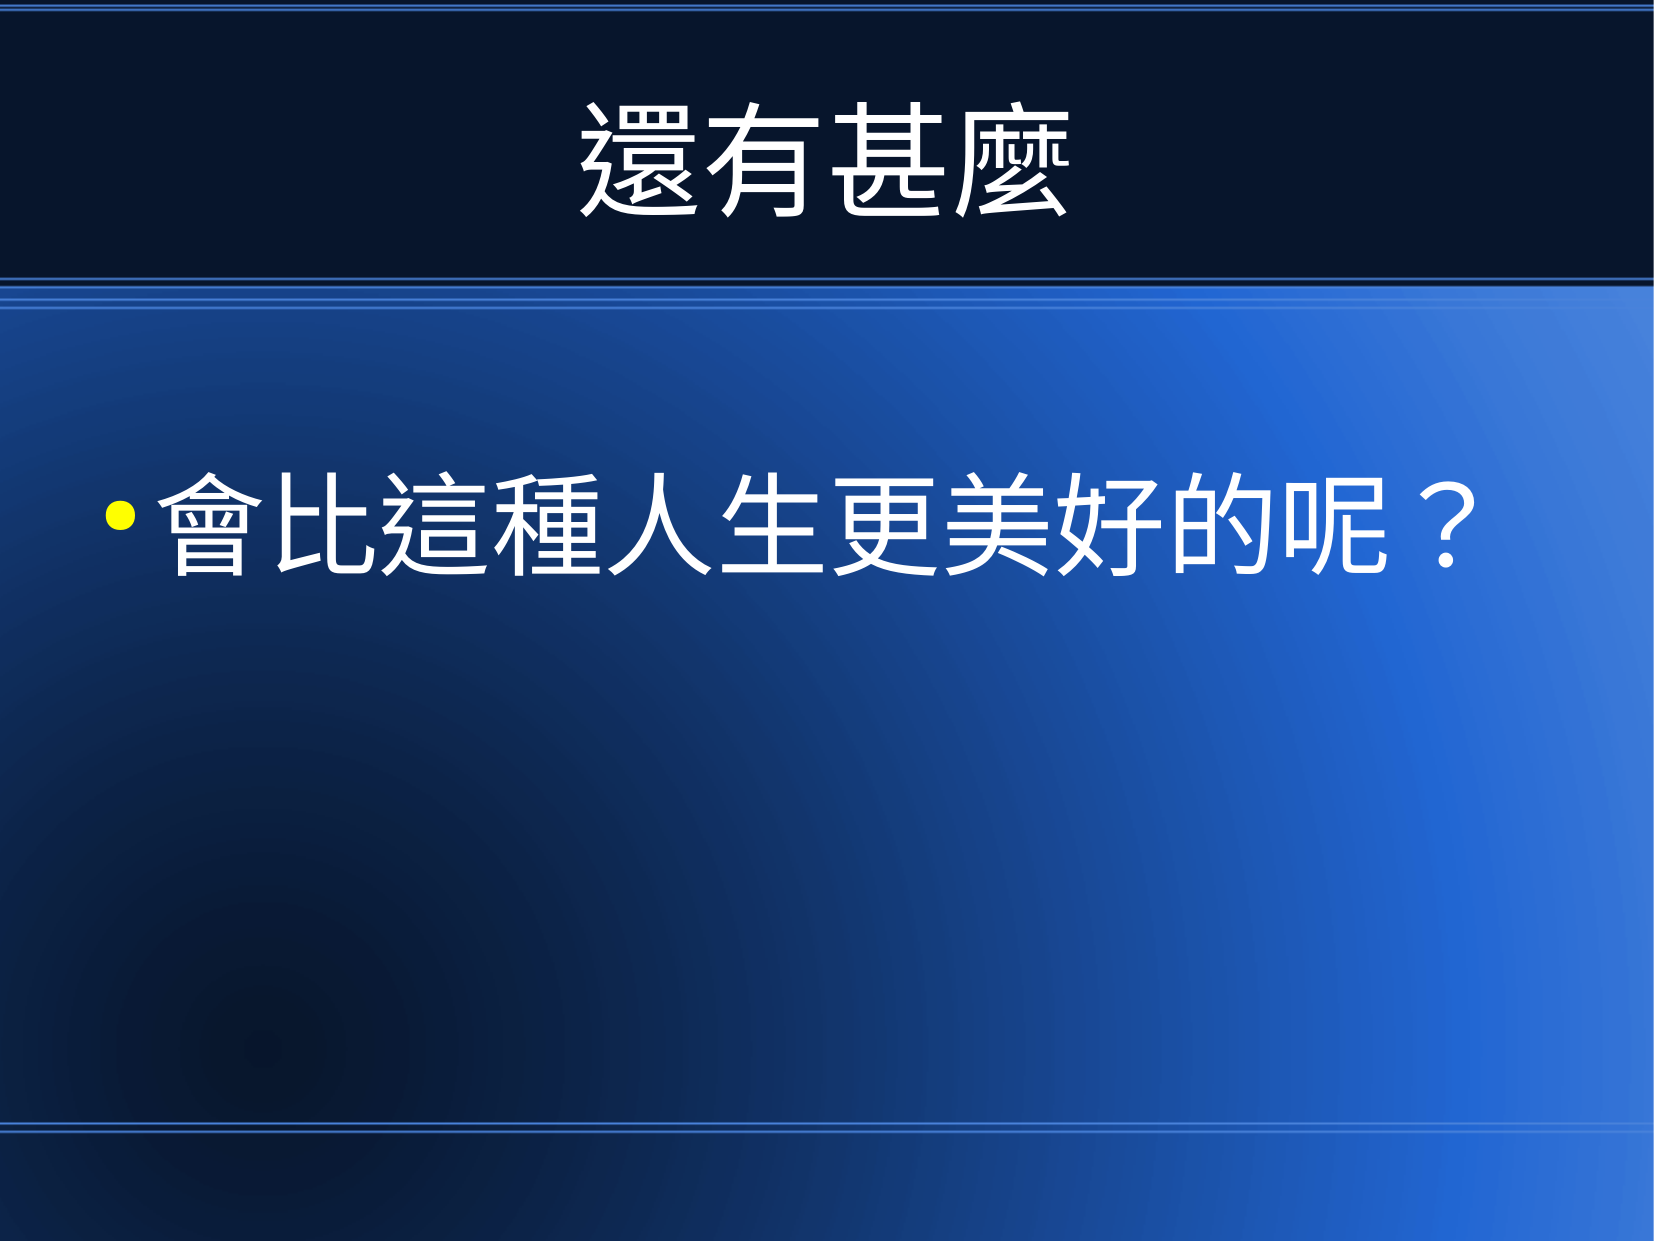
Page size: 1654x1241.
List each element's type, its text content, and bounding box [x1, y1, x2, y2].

picture [0, 0, 1654, 1241]
title 還有甚麼 [82, 49, 1571, 257]
list 會比這種人生更美好的呢？ [82, 355, 1571, 1241]
